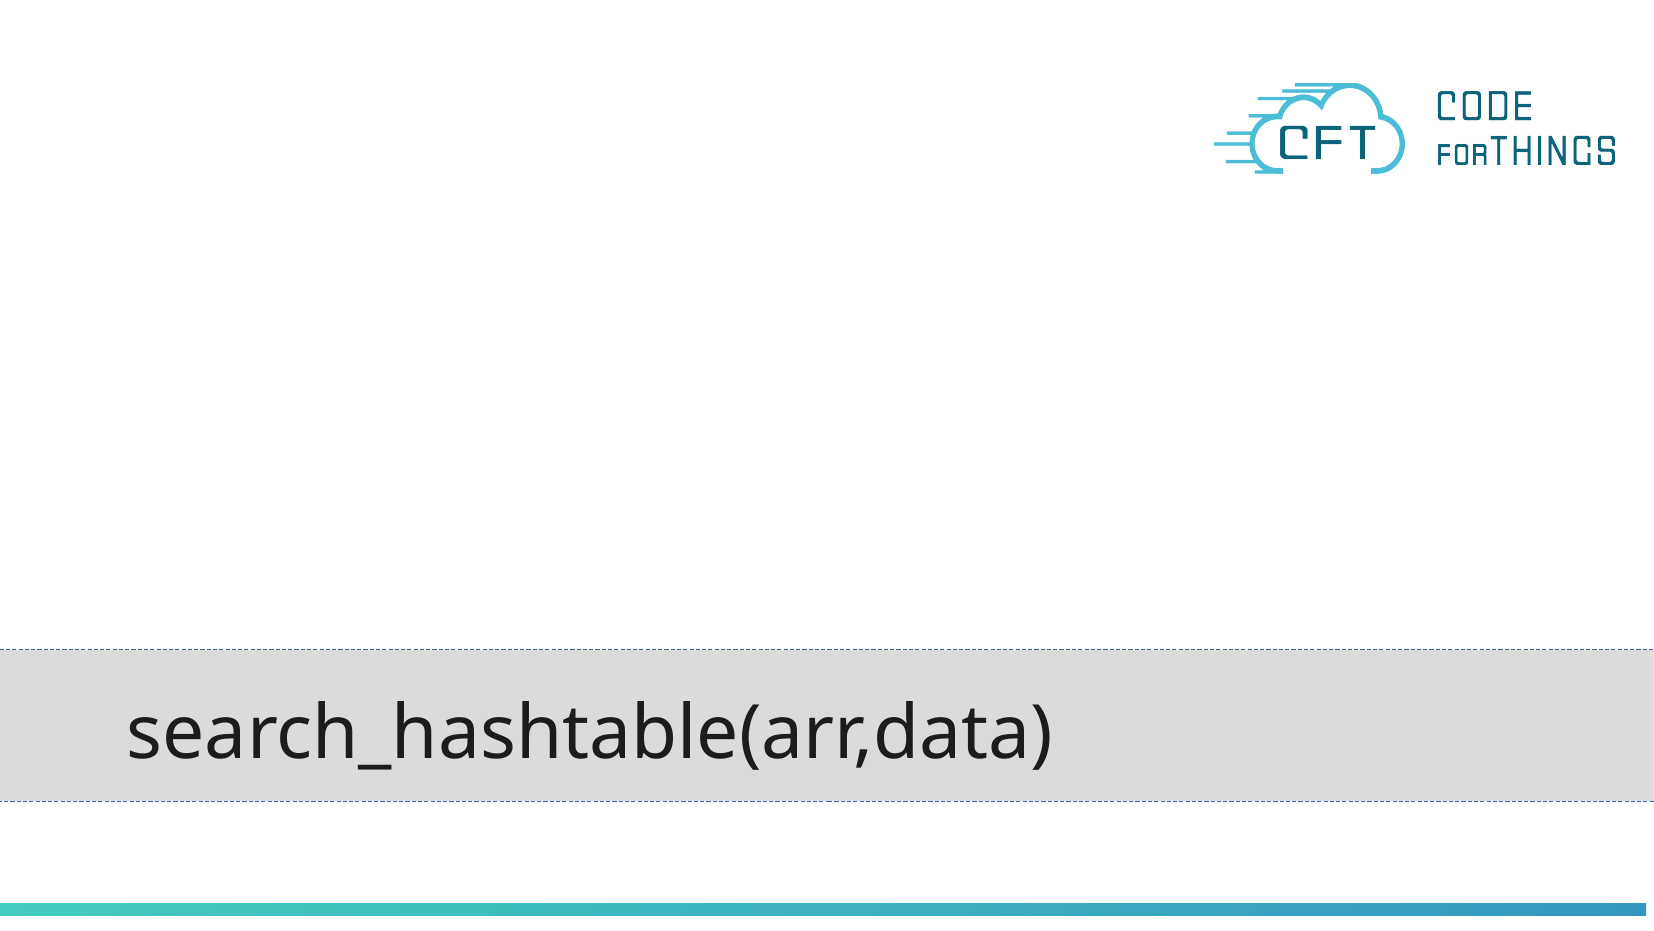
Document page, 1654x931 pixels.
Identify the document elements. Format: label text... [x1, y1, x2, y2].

title search_hashtable(arr,data) [53, 626, 1642, 832]
picture [1214, 83, 1615, 174]
